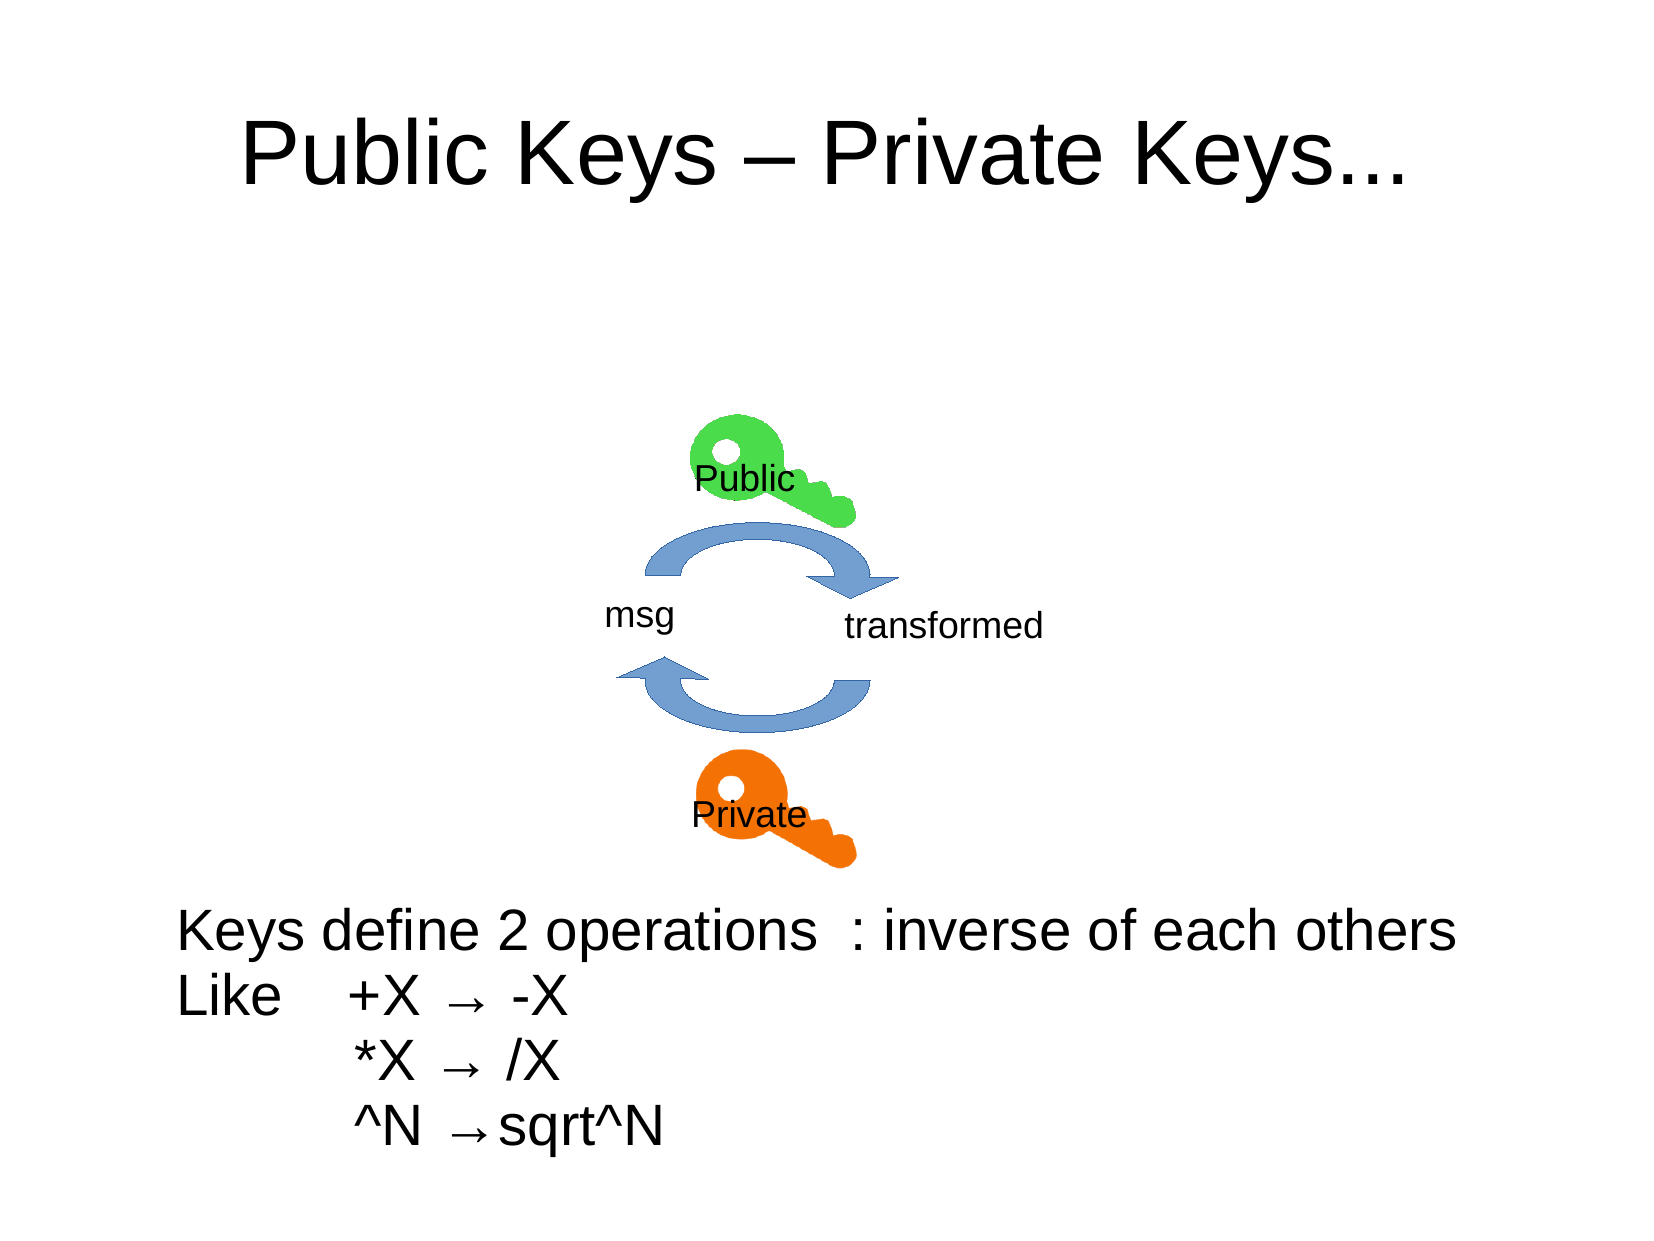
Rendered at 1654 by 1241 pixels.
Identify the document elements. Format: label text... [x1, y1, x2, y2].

text_box Keys define 2 operations : inverse of each others Like +X → -X *X → /X ^N →sqrt^N [161, 890, 1475, 1166]
picture [690, 414, 856, 528]
title Public Keys – Private Keys... [82, 49, 1571, 257]
text_box Private [676, 785, 823, 843]
picture [688, 746, 861, 870]
text_box transformed [829, 597, 1059, 655]
text_box [645, 522, 899, 597]
text_box msg [589, 585, 691, 643]
text_box [616, 656, 871, 733]
text_box Public [679, 449, 811, 507]
